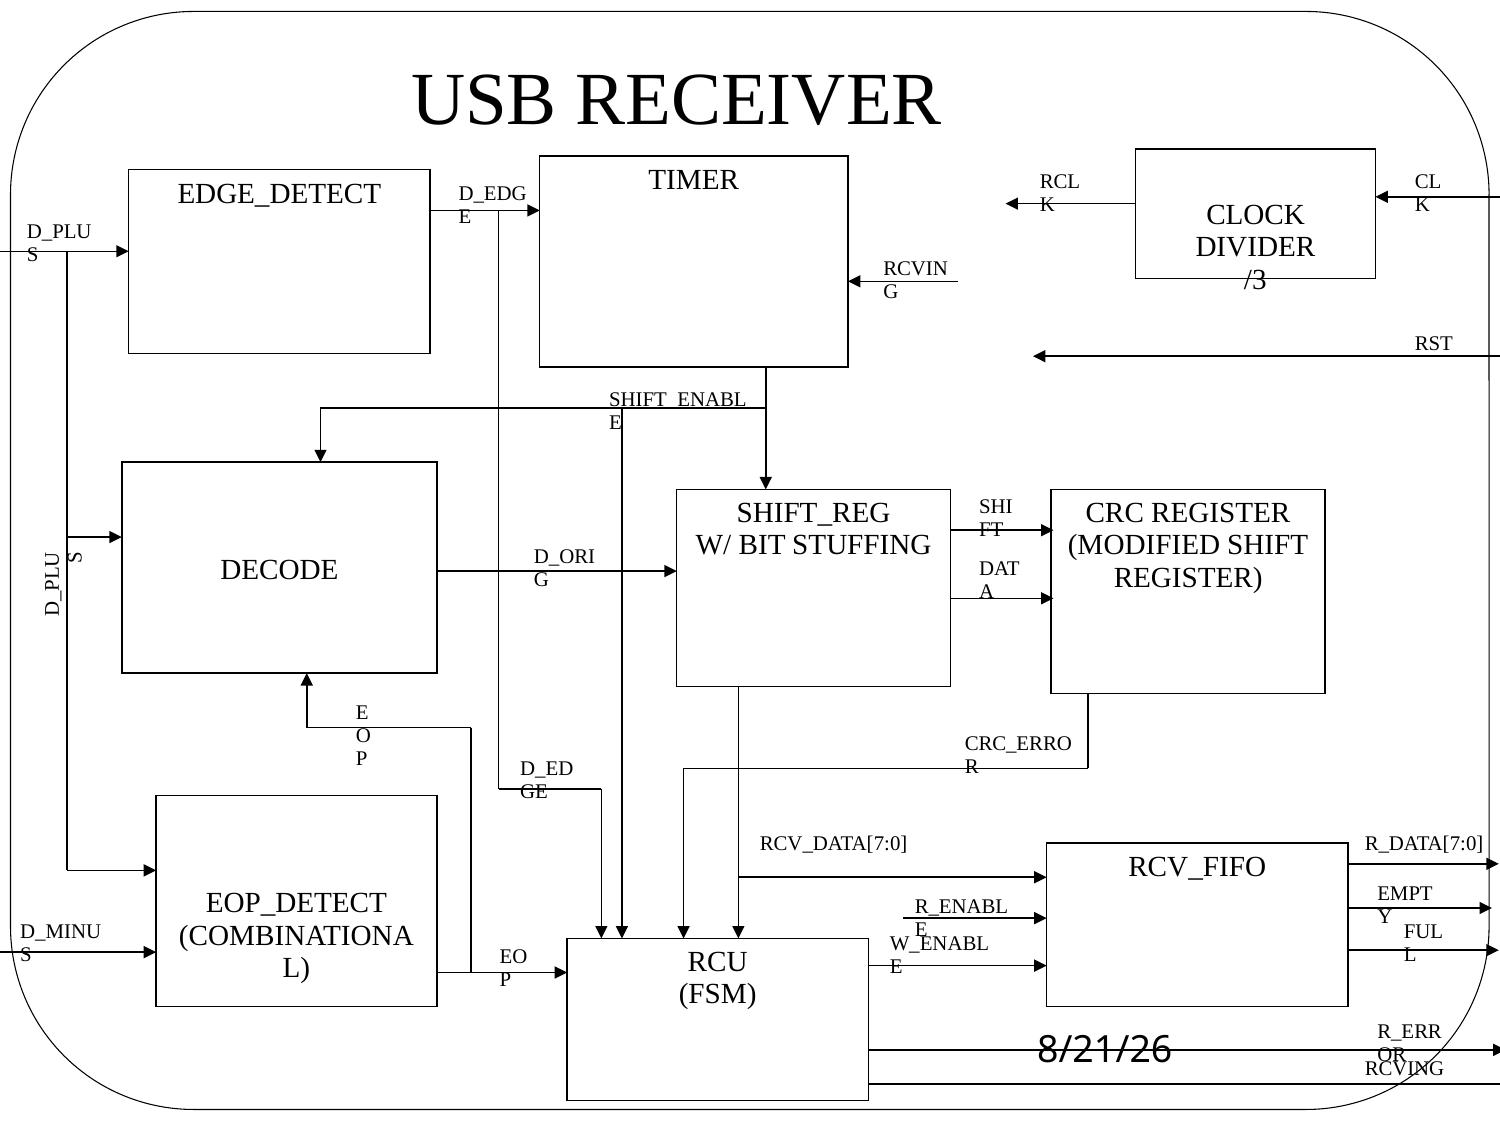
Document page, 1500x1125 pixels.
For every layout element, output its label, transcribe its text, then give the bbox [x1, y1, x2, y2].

text_box RCVING [1349, 1049, 1465, 1084]
text_box RCU (FSM) [567, 938, 869, 1101]
text_box FULL [1389, 912, 1463, 946]
text_box SHIFT_ENABLE [594, 380, 763, 413]
text_box SHIFT_REG W/ BIT STUFFING [676, 489, 951, 687]
text_box D_PLUS [32, 537, 63, 640]
text_box EDGE_DETECT [128, 169, 430, 354]
text_box EOP [340, 693, 383, 721]
text_box RCLK [1025, 162, 1102, 197]
text_box USB RECEIVER [382, 50, 972, 125]
text_box CLK [1400, 162, 1465, 191]
text_box CLOCK DIVIDER /3 [1135, 149, 1376, 279]
text_box D_ORIG [519, 537, 613, 572]
text_box RCV_FIFO [1046, 843, 1348, 1007]
text_box DECODE [121, 462, 437, 674]
text_box D_EDGE [443, 174, 550, 204]
text_box R_DATA[7:0] [1349, 825, 1500, 857]
text_box TIMER [539, 155, 848, 367]
text_box EOP [484, 937, 550, 966]
text_box W_ENABLE [874, 924, 1013, 959]
text_box RCV_DATA[7:0] [745, 825, 925, 857]
text_box R_ENABLE [900, 887, 1025, 912]
text_box D_EDGE [505, 749, 600, 782]
text_box CRC REGISTER (MODIFIED SHIFT REGISTER) [1051, 489, 1326, 694]
text_box D_PLUS [12, 212, 113, 245]
text_box RCVING [868, 249, 975, 282]
text_box RST [1400, 324, 1472, 354]
text_box SHIFT [964, 487, 1038, 524]
text_box EOP_DETECT (COMBINATIONAL) [156, 795, 437, 1007]
text_box EMPTY [1362, 875, 1463, 905]
text_box D_MINUS [5, 912, 125, 946]
text_box R_ERROR [1362, 1012, 1472, 1040]
text_box DATA [964, 549, 1038, 592]
text_box CRC_ERROR [949, 725, 1100, 762]
